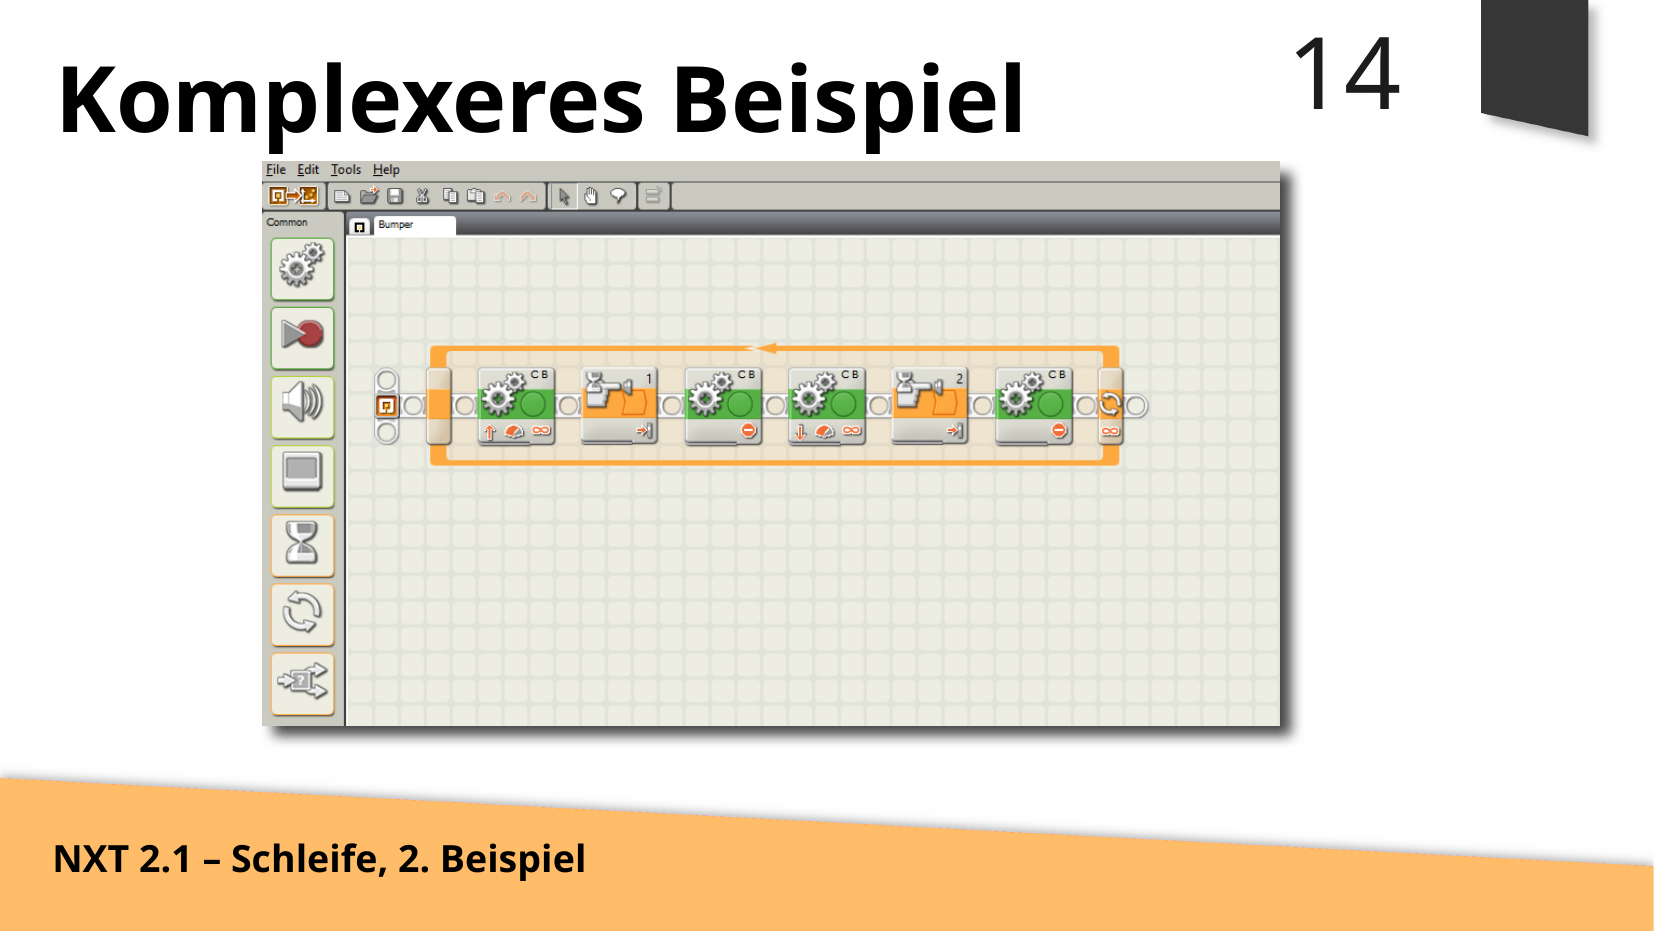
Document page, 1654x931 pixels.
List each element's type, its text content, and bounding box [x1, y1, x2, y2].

text_box NXT 2.1 – Schleife, 2. Beispiel [37, 825, 751, 901]
picture [0, 0, 1654, 931]
title Komplexeres Beispiel [55, 6, 1436, 187]
text_box <number> [1463, 0, 1602, 157]
